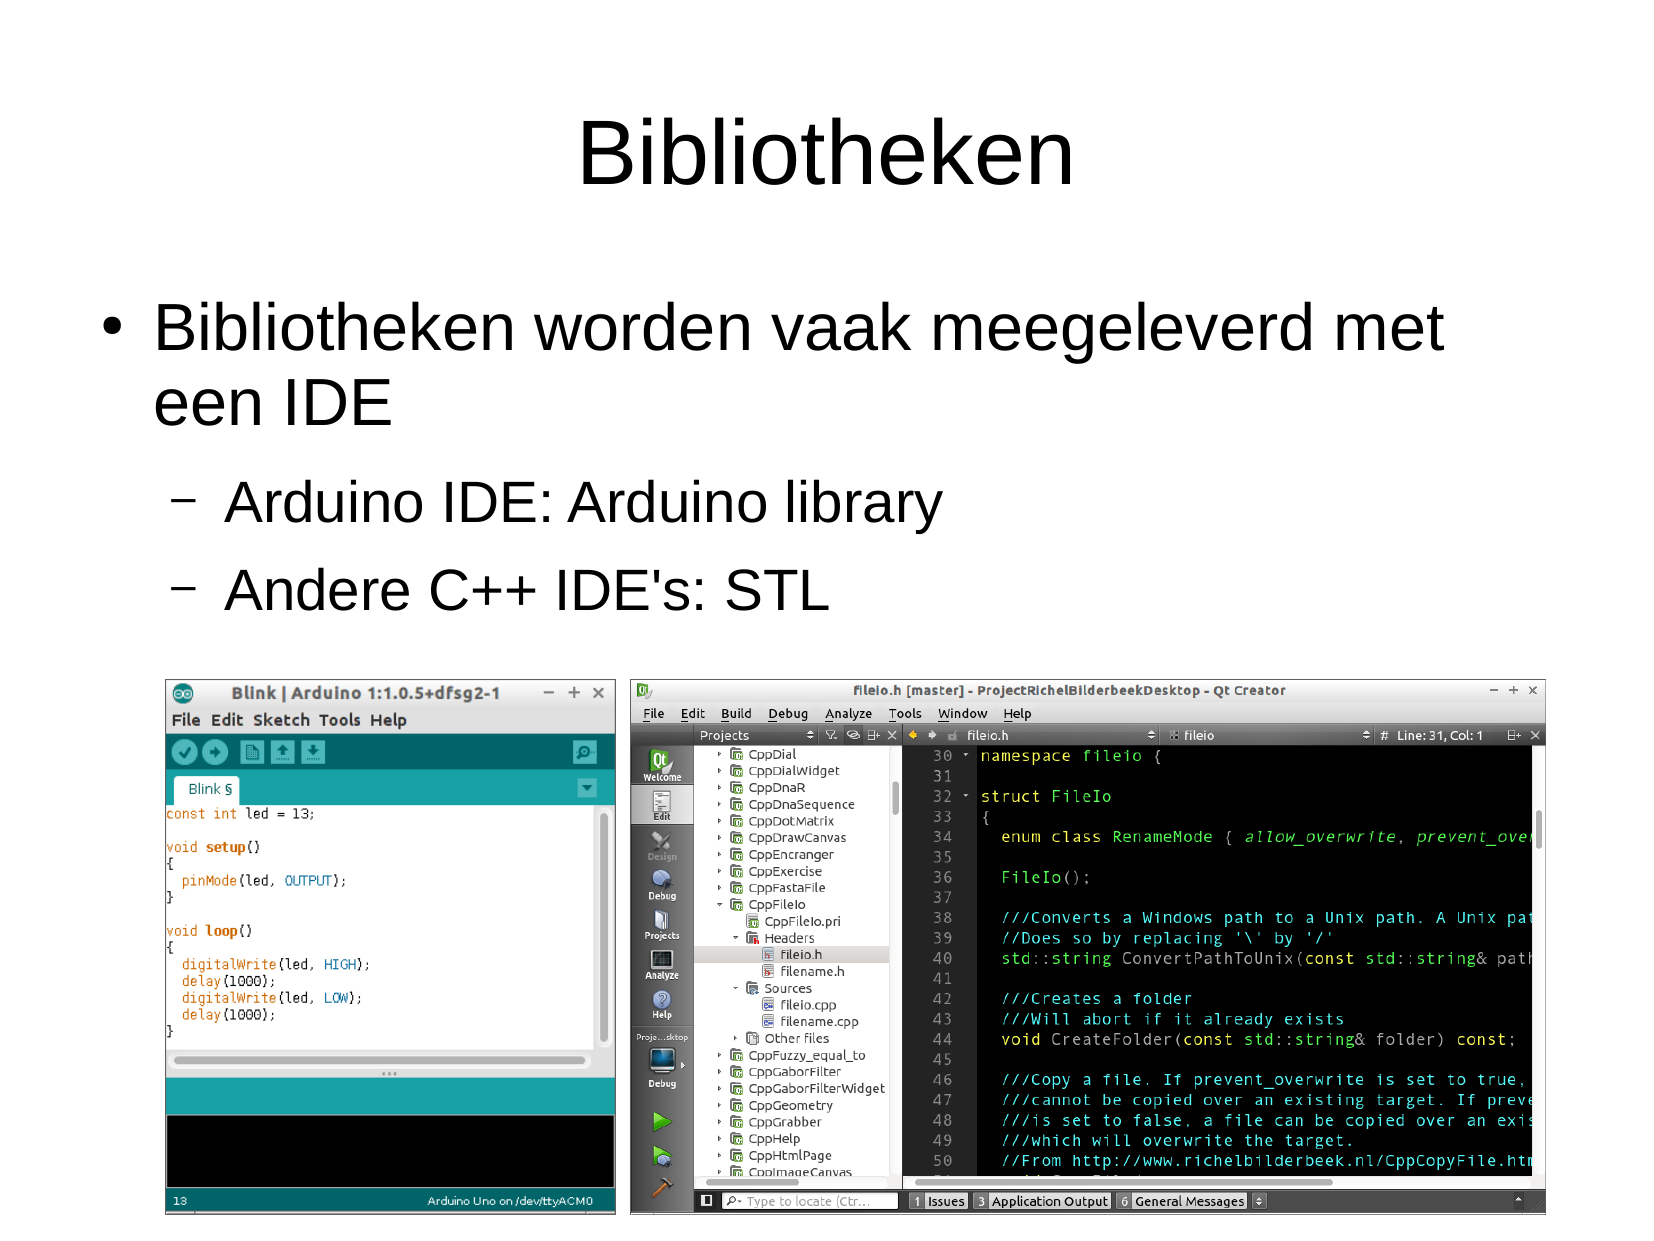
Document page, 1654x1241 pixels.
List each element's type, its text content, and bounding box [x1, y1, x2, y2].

list Bibliotheken worden vaak meegeleverd met een IDE Arduino IDE: Arduino library Andere C++ IDE's: STL [82, 290, 1571, 646]
picture [630, 679, 1546, 1216]
title Bibliotheken [82, 49, 1571, 257]
picture [165, 679, 616, 1216]
